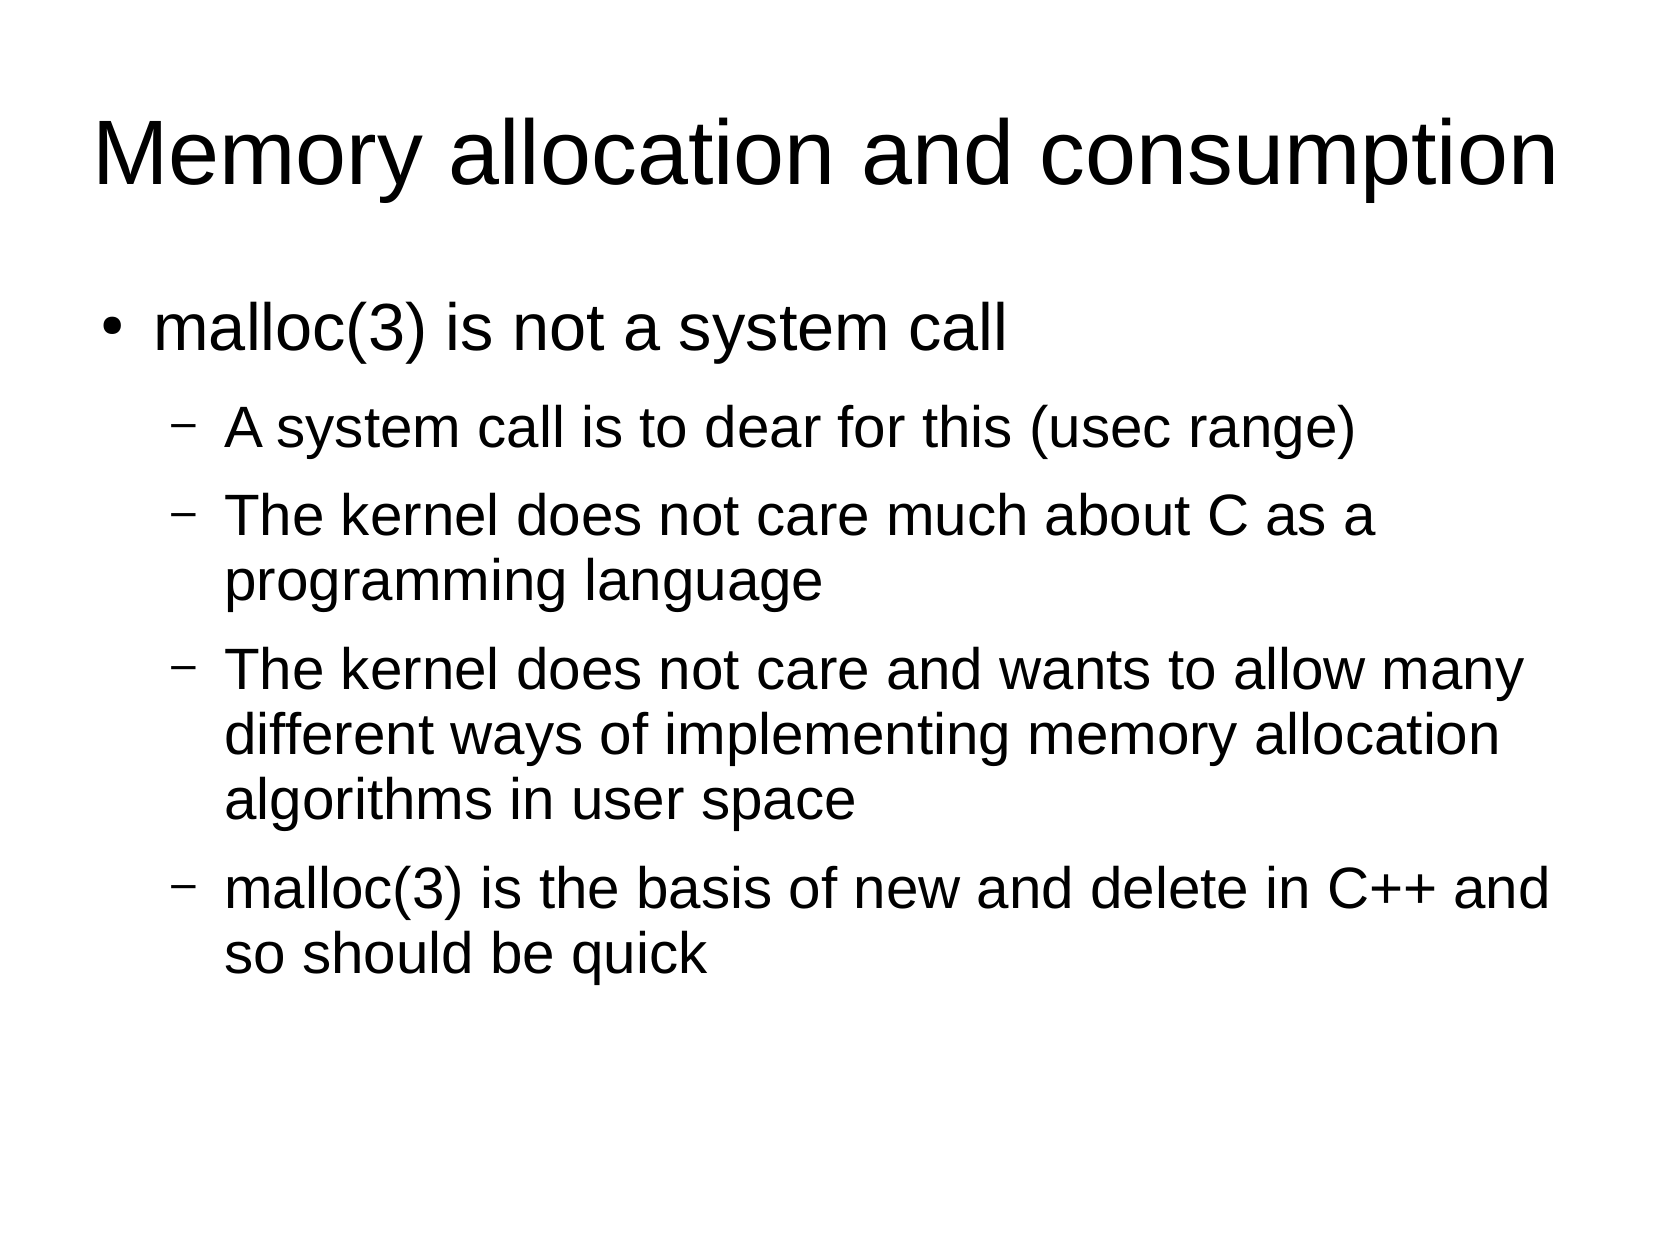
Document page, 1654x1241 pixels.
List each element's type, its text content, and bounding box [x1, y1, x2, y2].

list malloc(3) is not a system call A system call is to dear for this (usec range) The kernel does not care much about C as a programming language The kernel does not care and wants to allow many different ways of implementing memory allocation algorithms in user space malloc(3) is the basis of new and delete in C++ and so should be quick [82, 290, 1571, 1010]
title Memory allocation and consumption [82, 49, 1571, 257]
